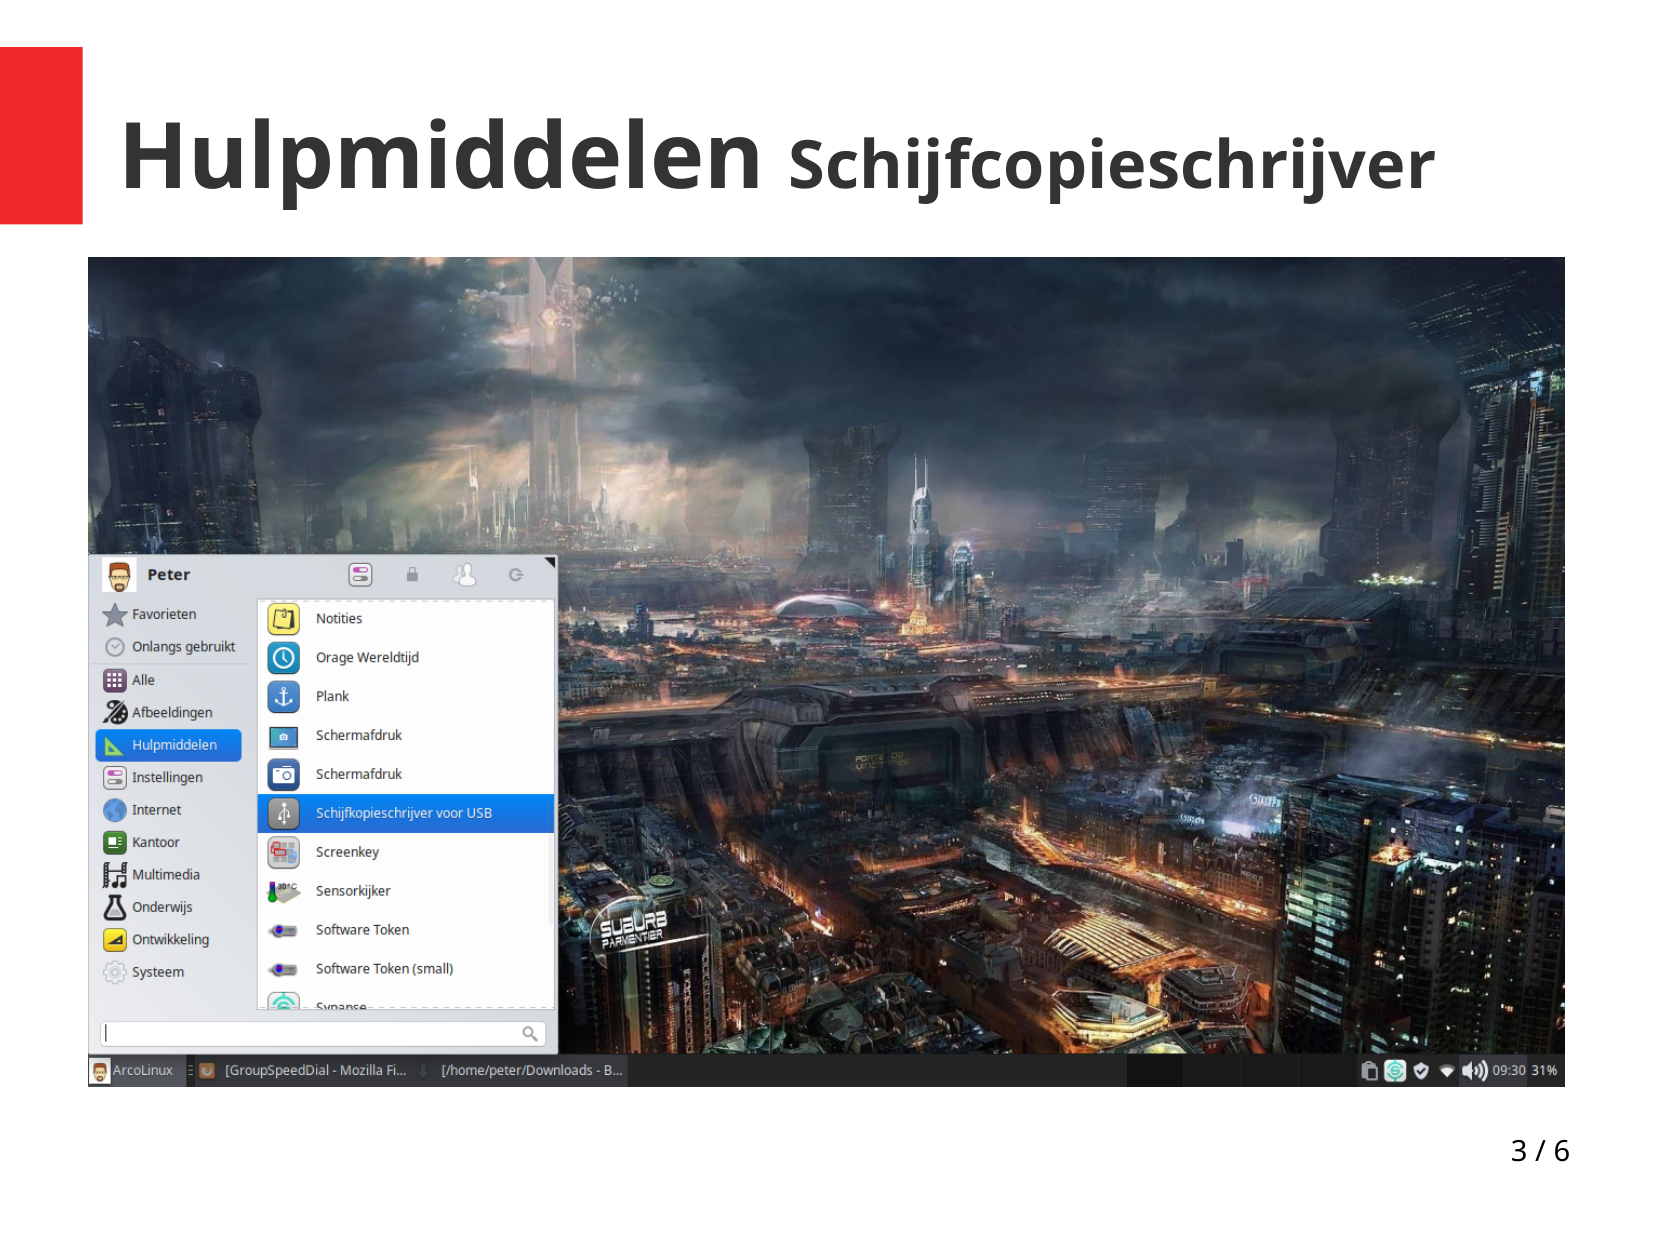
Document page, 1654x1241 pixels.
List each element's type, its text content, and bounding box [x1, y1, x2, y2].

picture [88, 257, 1565, 1088]
title Hulpmiddelen Schijfcopieschrijver [118, 49, 1571, 257]
